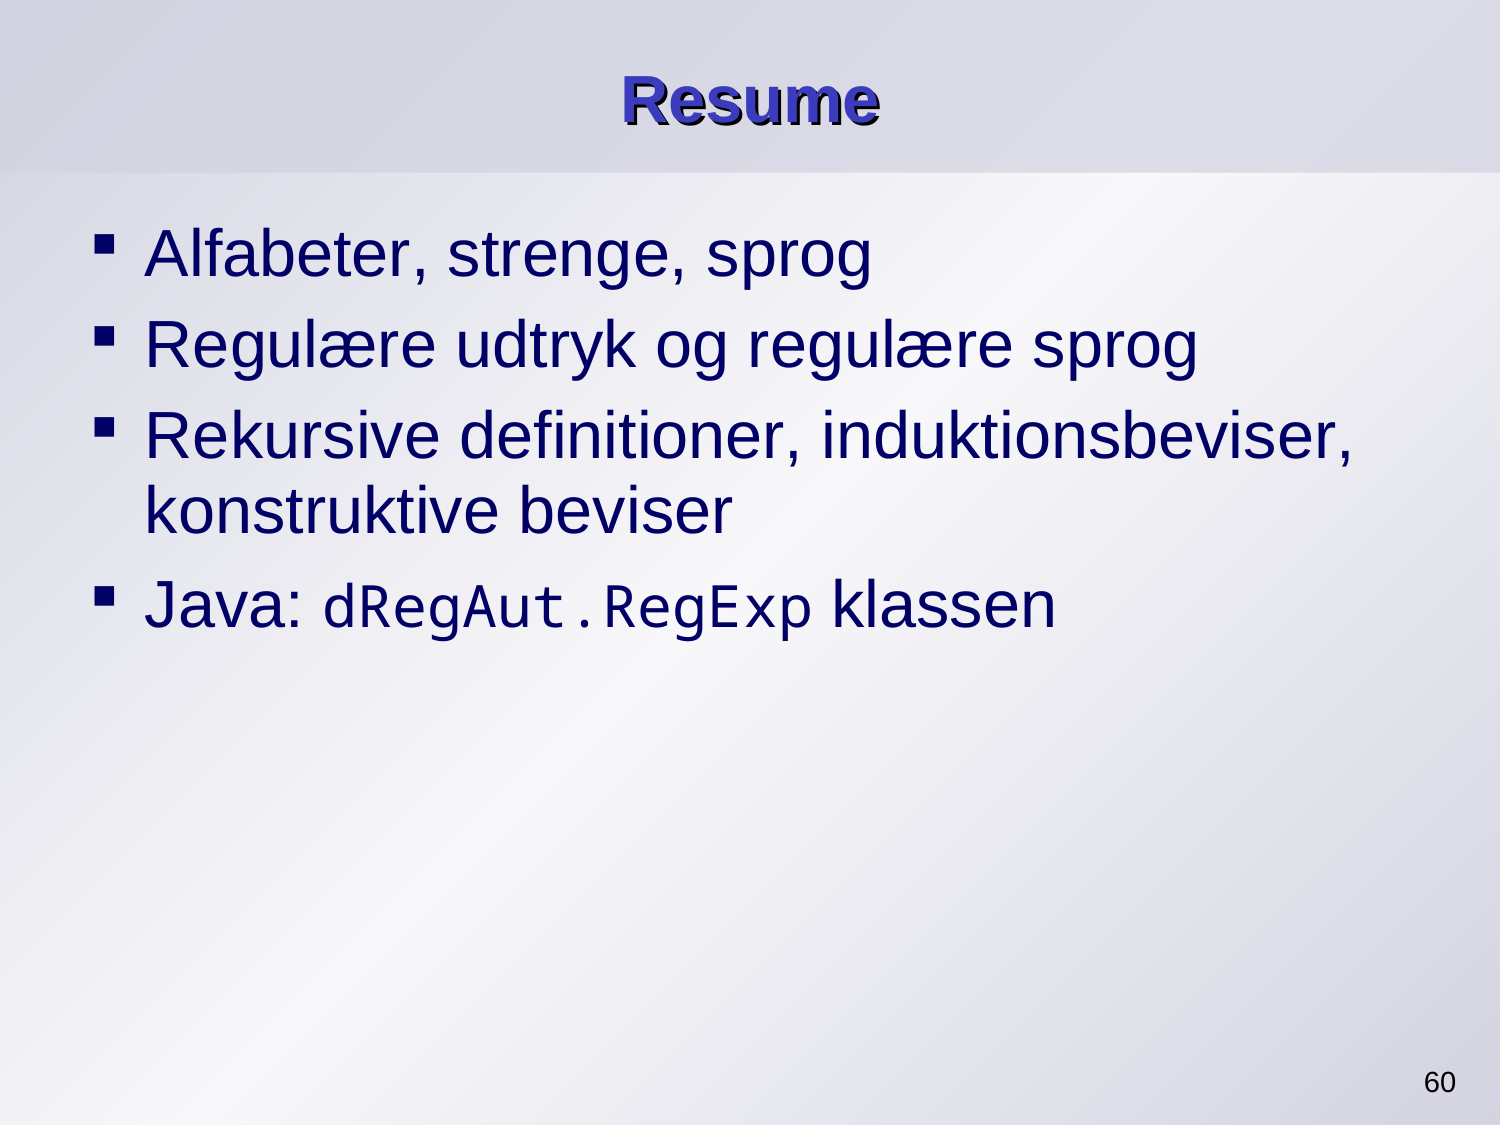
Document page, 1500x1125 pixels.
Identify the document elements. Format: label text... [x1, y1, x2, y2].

list Alfabeter, strenge, sprog Regulære udtryk og regulære sprog Rekursive definitioner, induktionsbeviser, konstruktive beviser Java: dRegAut.RegExp klassen [74, 208, 1459, 1048]
title Resume [75, 24, 1426, 174]
